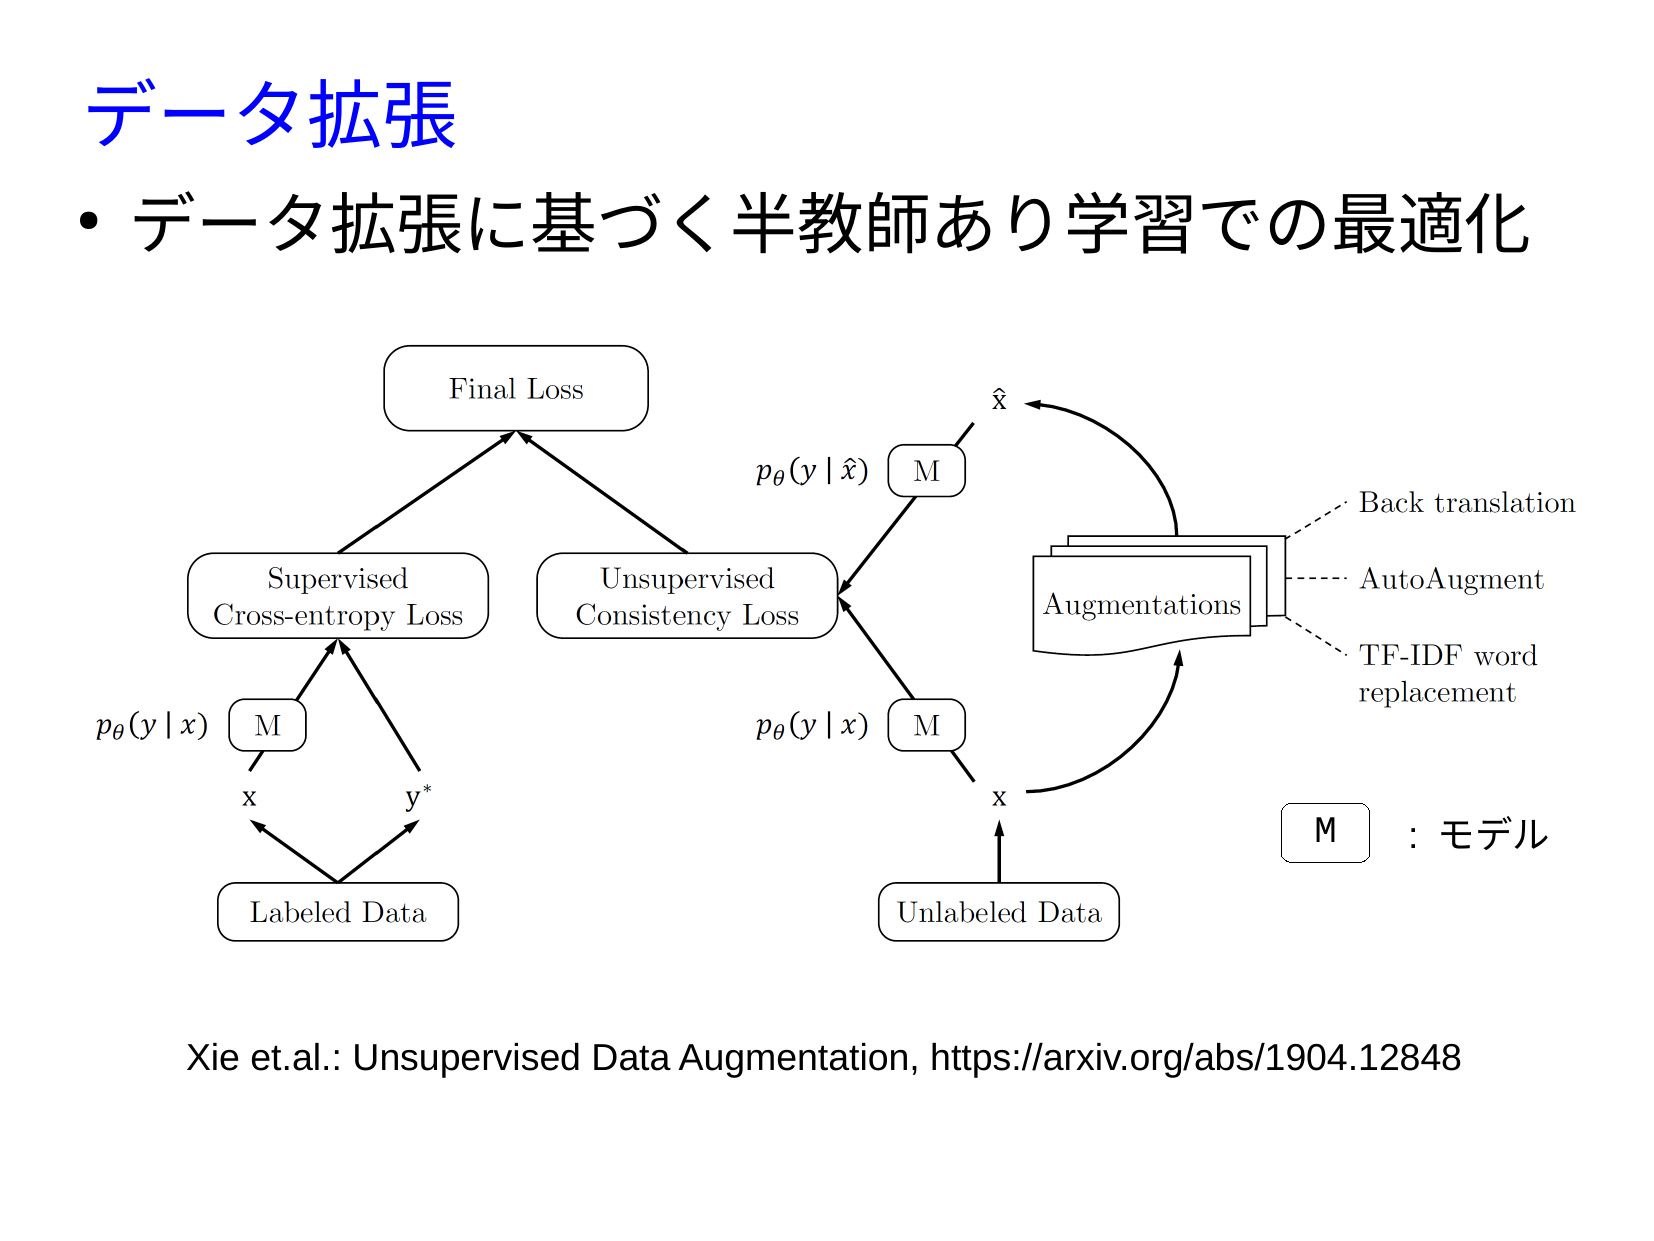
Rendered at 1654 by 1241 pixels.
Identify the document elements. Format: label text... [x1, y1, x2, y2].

text_box : モデル [1393, 797, 1565, 869]
text_box Xie et.al.: Unsupervised Data Augmentation, https://arxiv.org/abs/1904.12848 [171, 1029, 1478, 1086]
picture [70, 301, 1601, 957]
title データ拡張 [82, 49, 1571, 177]
text_box M [1281, 803, 1370, 863]
list データ拡張に基づく半教師あり学習での最適化 [59, 177, 1595, 1135]
